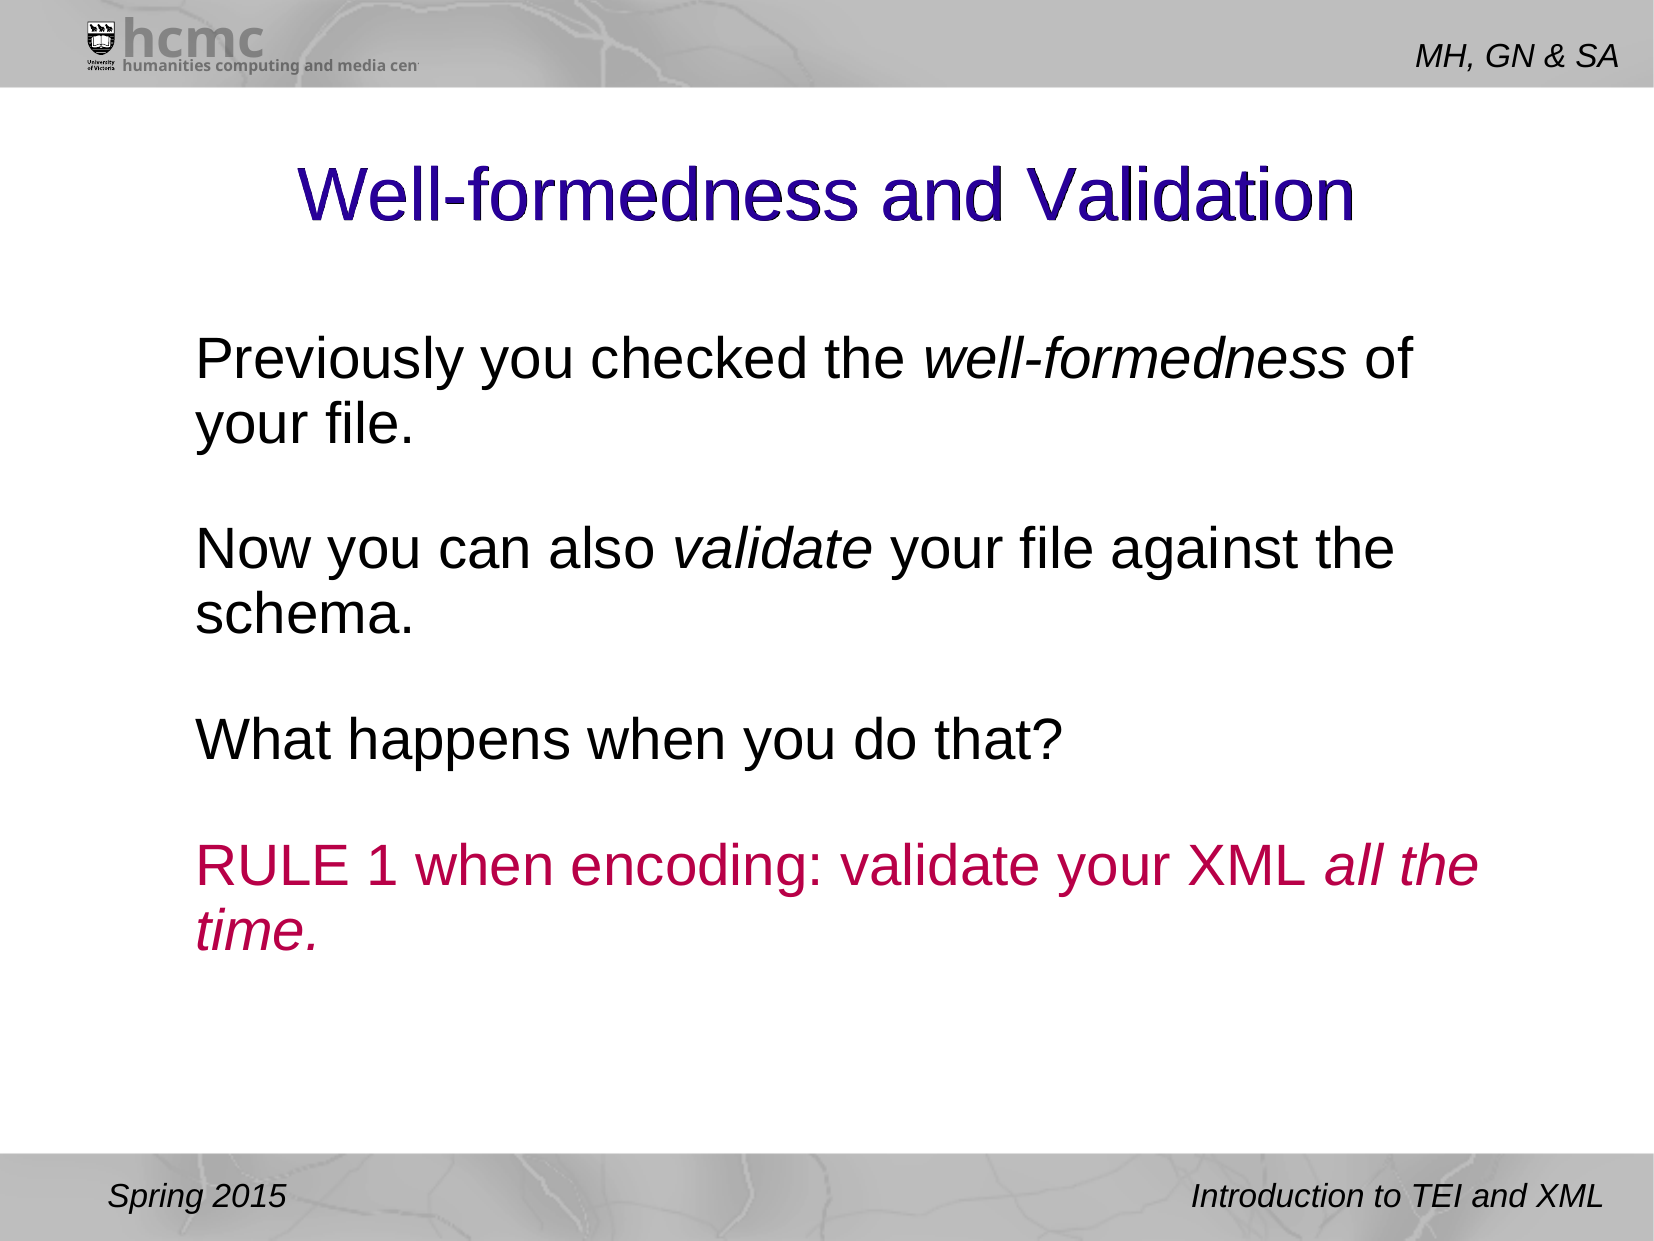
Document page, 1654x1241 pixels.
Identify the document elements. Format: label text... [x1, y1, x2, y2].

list Previously you checked the well-formedness of your file. Now you can also validate your file against the schema. What happens when you do that? RULE 1 when encoding: validate your XML all the time. [147, 325, 1506, 1045]
picture [0, 0, 1654, 1241]
title Well-formedness and Validation [118, 90, 1536, 298]
